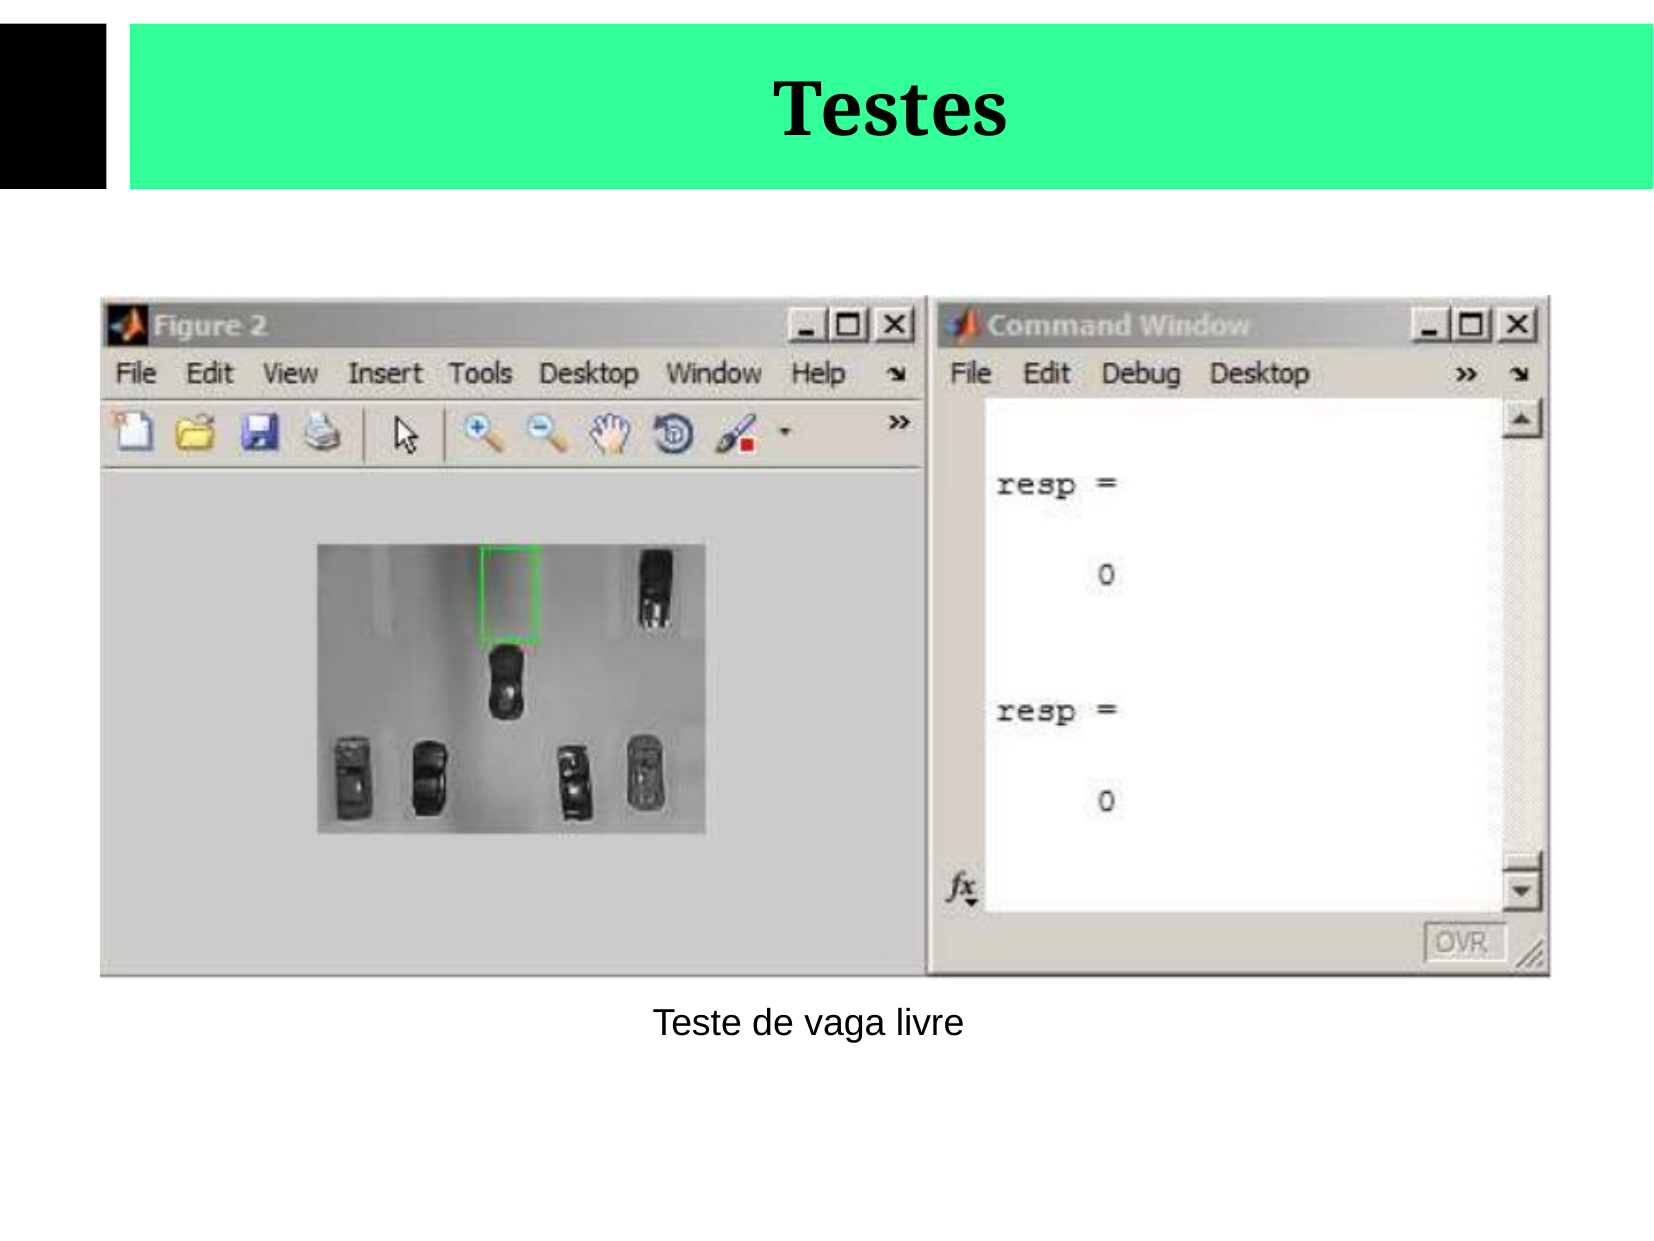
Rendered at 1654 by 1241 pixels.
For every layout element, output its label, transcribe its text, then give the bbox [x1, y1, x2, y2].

text_box Teste de vaga livre [637, 994, 1063, 1052]
text_box [0, 23, 107, 189]
text_box Testes [129, 23, 1654, 189]
picture [100, 295, 1554, 982]
